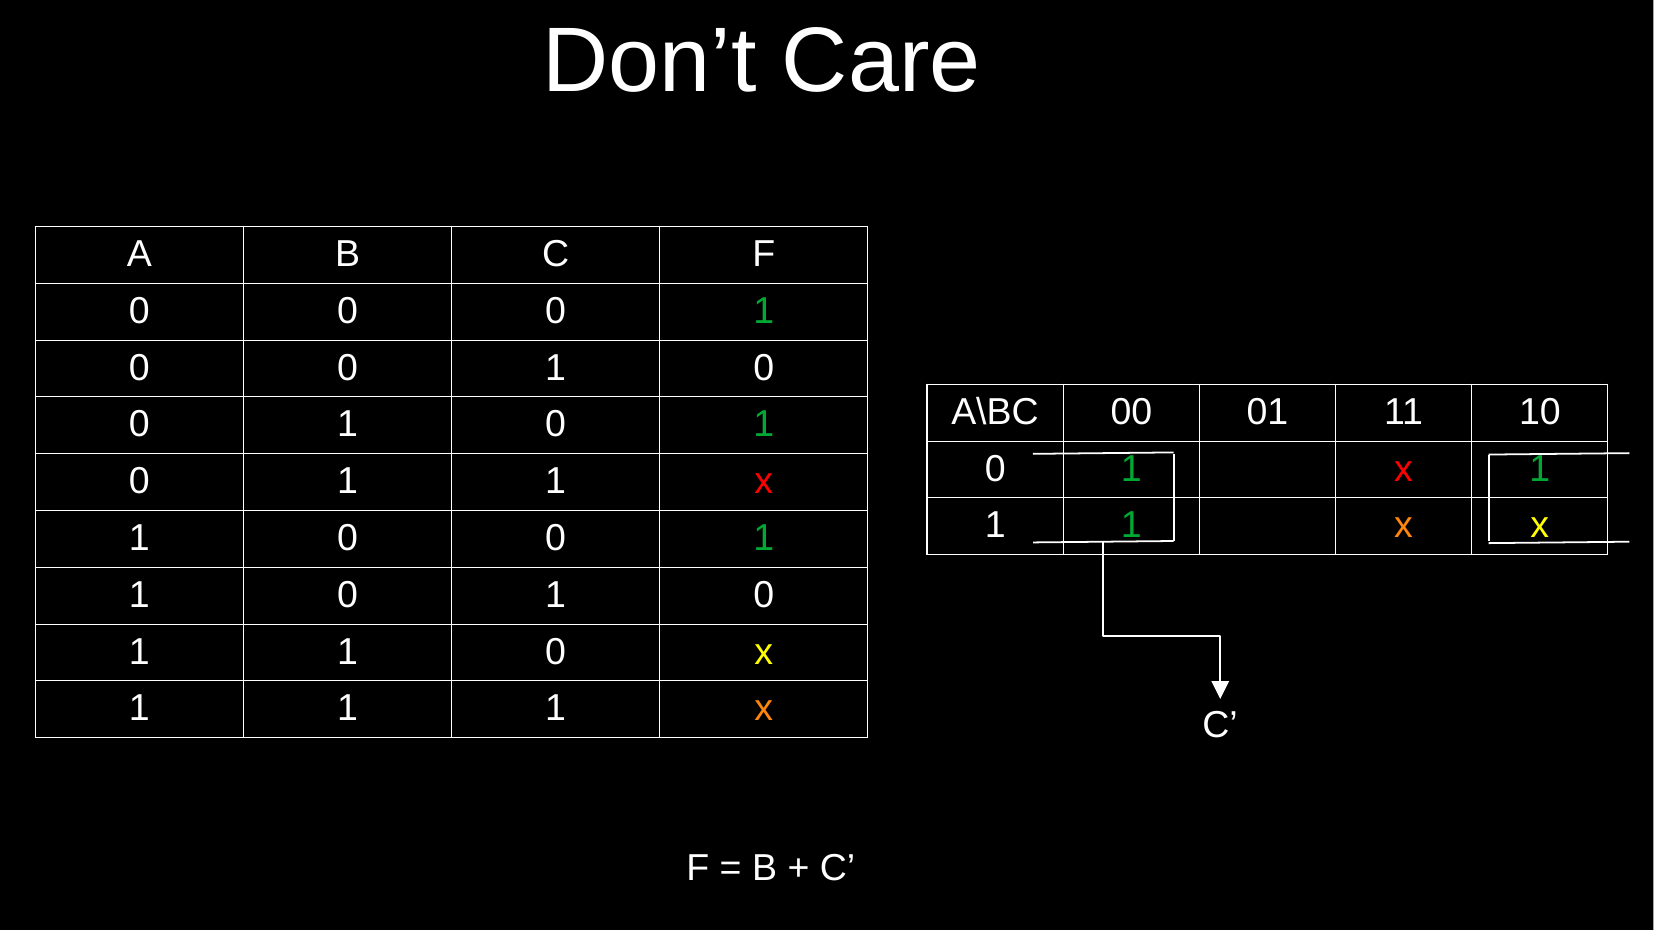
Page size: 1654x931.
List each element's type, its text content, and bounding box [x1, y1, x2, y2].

title Don’t Care [23, 5, 1501, 114]
table_cell [1200, 442, 1335, 497]
table_cell 0 [660, 568, 867, 624]
table_cell 0 [36, 284, 243, 340]
table_cell 1 [1064, 498, 1173, 541]
table_cell 0 [244, 341, 451, 396]
table_cell x [660, 625, 867, 680]
table_cell 1 [244, 397, 451, 453]
table_header A [36, 227, 243, 283]
table_cell 0 [660, 341, 867, 396]
table_cell 0 [452, 511, 659, 567]
table_cell 1 [244, 454, 451, 510]
table_header 01 [1200, 385, 1335, 441]
table_cell x [1472, 498, 1607, 554]
table_header C [452, 227, 659, 283]
table_cell 1 [244, 681, 451, 737]
text_box F = B + C’ [671, 839, 871, 897]
table_cell 1 [1064, 543, 1102, 554]
table_cell 1 [660, 397, 867, 453]
table_cell 0 [244, 511, 451, 567]
table_cell 0 [36, 454, 243, 510]
table_cell 0 [36, 341, 243, 396]
table_cell 0 [452, 284, 659, 340]
table_cell x [1336, 442, 1471, 497]
table_cell 0 [244, 568, 451, 624]
table_cell 1 [660, 284, 867, 340]
table_cell 1 [452, 341, 659, 396]
table_cell 1 [452, 568, 659, 624]
table_header A\BC [928, 385, 1063, 441]
table_cell 1 [1472, 442, 1607, 497]
table_cell 1 [1064, 454, 1173, 497]
table_cell 1 [1104, 498, 1199, 554]
table_cell 1 [36, 568, 243, 624]
table_cell 0 [36, 397, 243, 453]
table_cell 1 [928, 498, 1063, 554]
table_cell 1 [452, 681, 659, 737]
table_cell x [660, 454, 867, 510]
table_cell 1 [36, 625, 243, 680]
table_cell 1 [660, 511, 867, 567]
table_cell 0 [244, 284, 451, 340]
table_header 11 [1336, 385, 1471, 441]
table_cell 1 [1064, 442, 1199, 497]
table_cell 1 [36, 511, 243, 567]
table_cell [1200, 498, 1335, 554]
text_box C’ [1187, 695, 1253, 753]
table_cell x [660, 681, 867, 737]
table_cell x [1336, 498, 1471, 554]
table_header F [660, 227, 867, 283]
table_header 10 [1472, 385, 1607, 441]
table_cell 1 [244, 625, 451, 680]
table_cell 1 [1490, 455, 1607, 497]
table_cell 1 [36, 681, 243, 737]
table_cell 0 [452, 397, 659, 453]
table_cell 0 [928, 442, 1063, 497]
table_header B [244, 227, 451, 283]
table_cell 1 [452, 454, 659, 510]
table_cell 0 [452, 625, 659, 680]
table_header 00 [1064, 385, 1199, 441]
